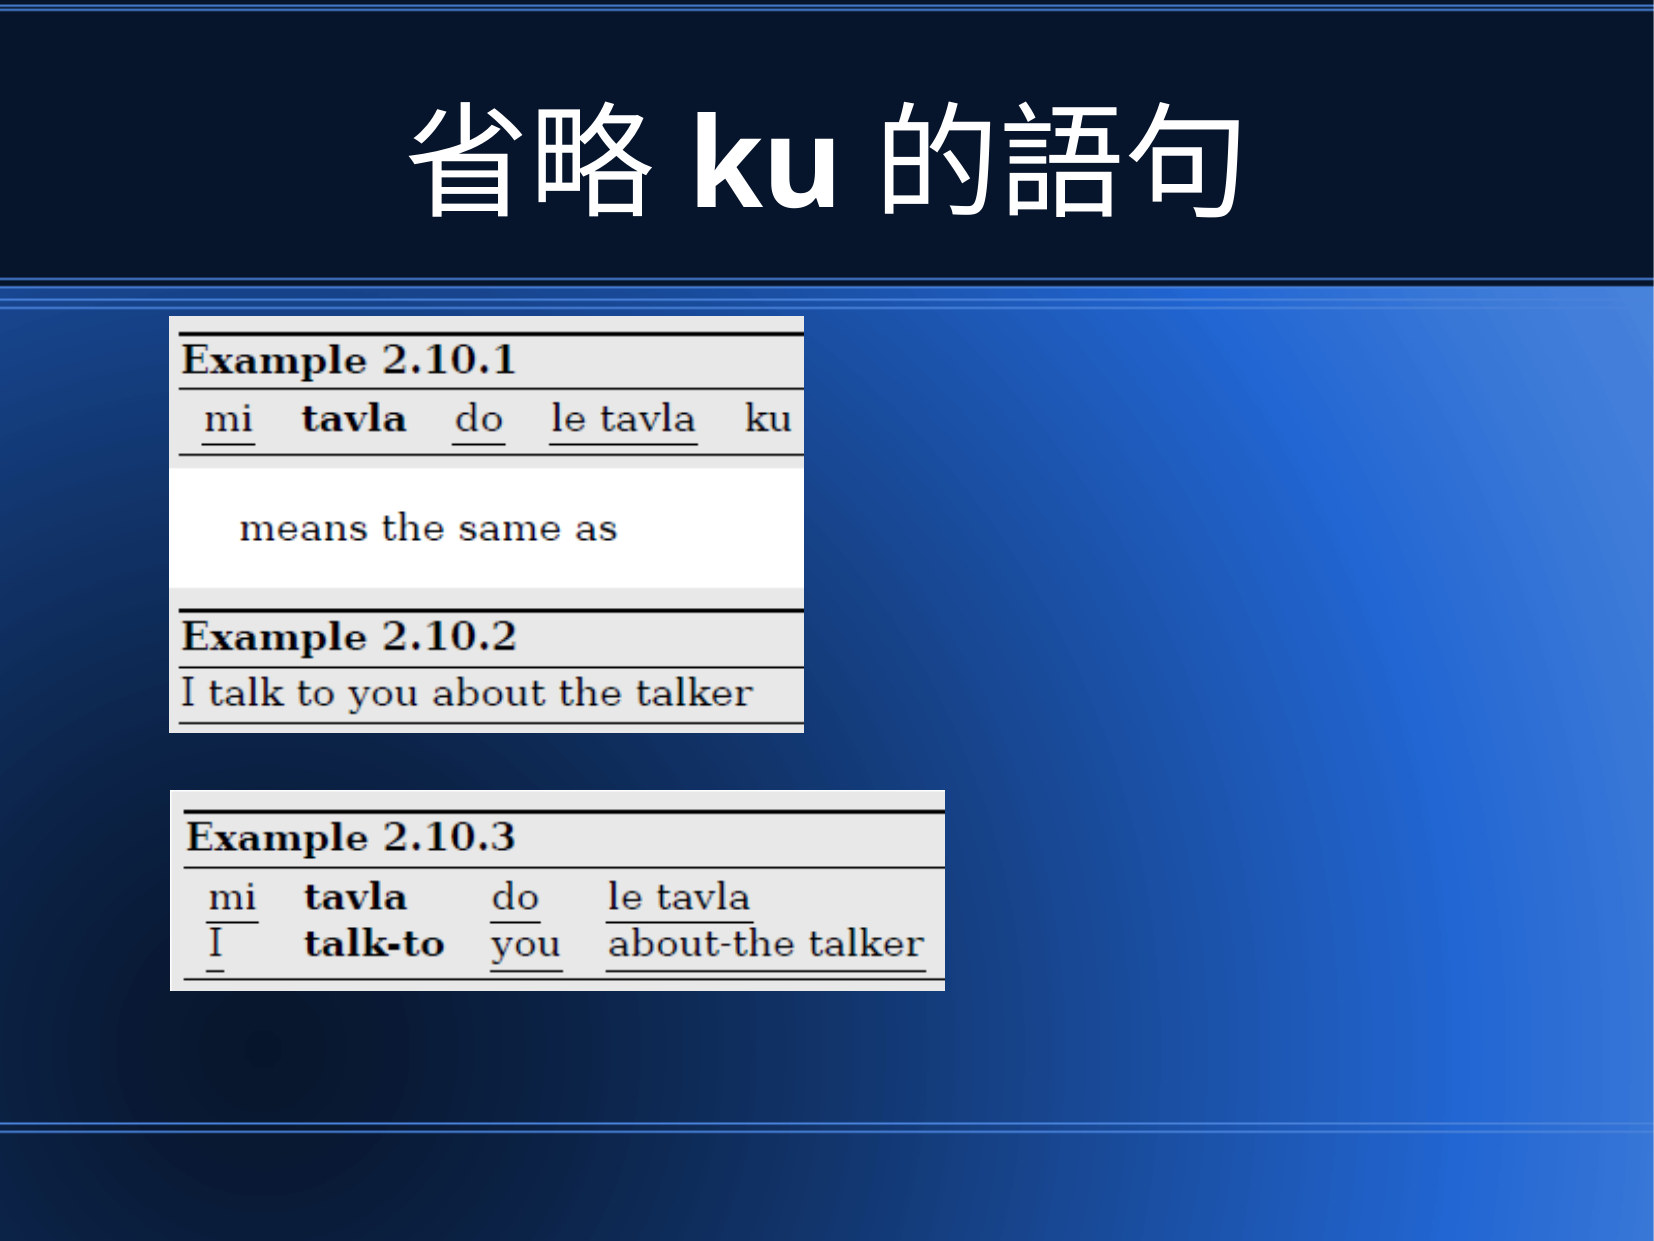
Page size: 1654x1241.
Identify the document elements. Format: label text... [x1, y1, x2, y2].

title 省略ku的語句 [82, 49, 1571, 257]
picture [0, 0, 1654, 1241]
